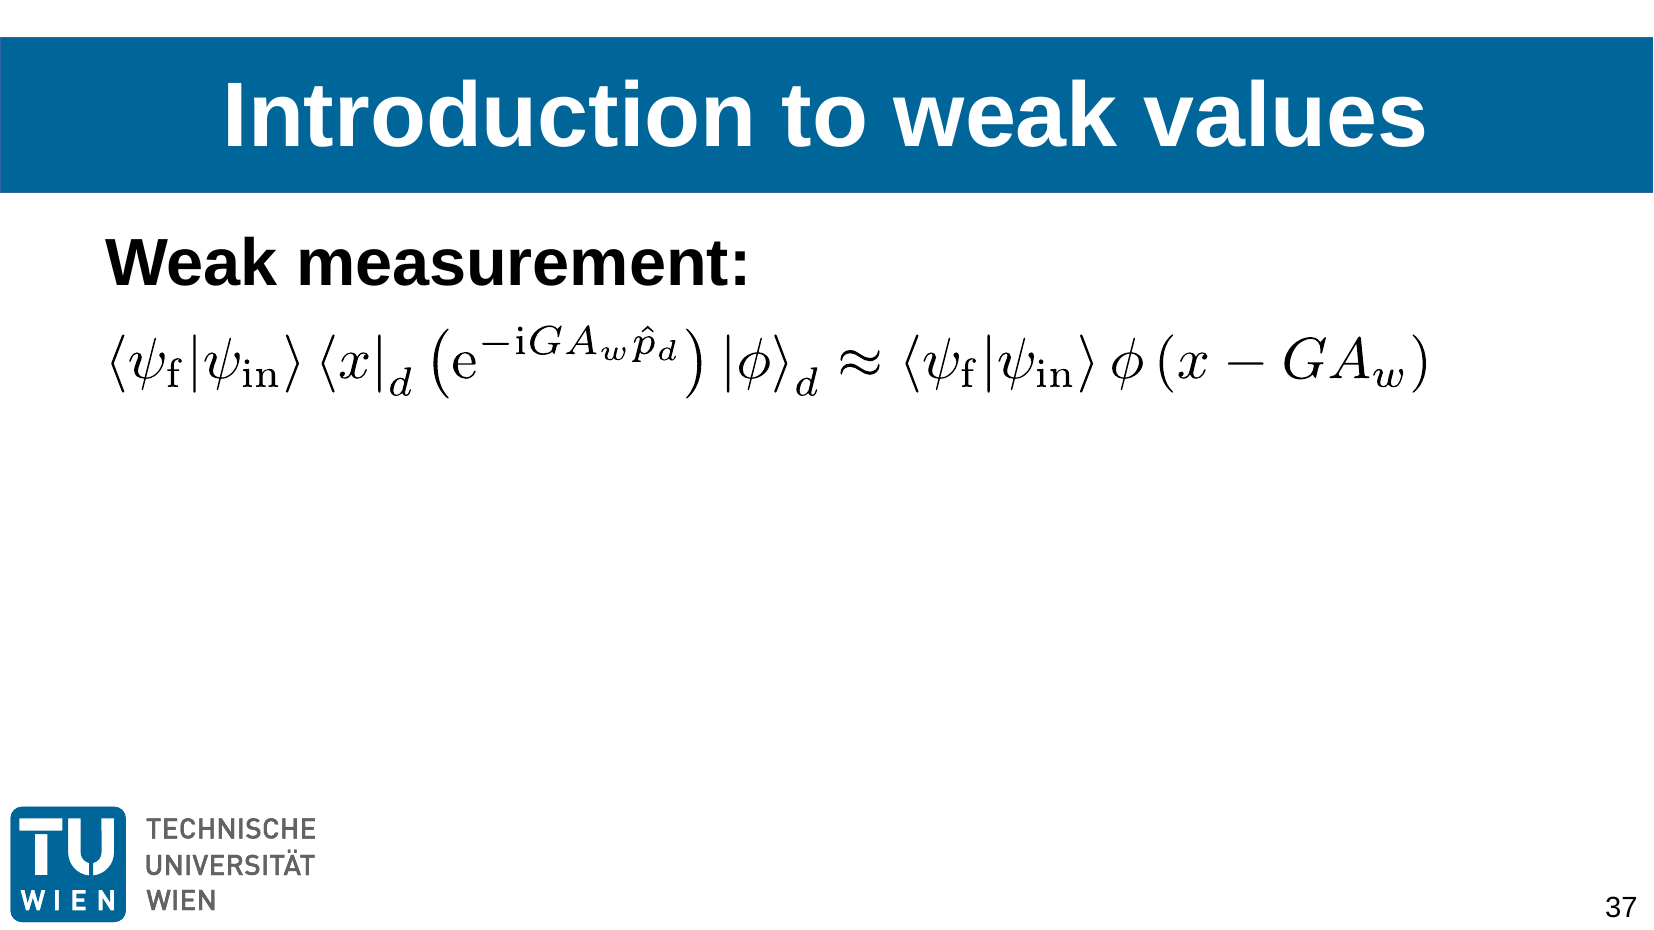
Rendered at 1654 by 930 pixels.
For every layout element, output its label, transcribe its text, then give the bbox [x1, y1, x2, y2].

list Weak measurement: [105, 225, 1593, 765]
picture [101, 314, 1440, 405]
title Introduction to weak values [0, 37, 1653, 193]
